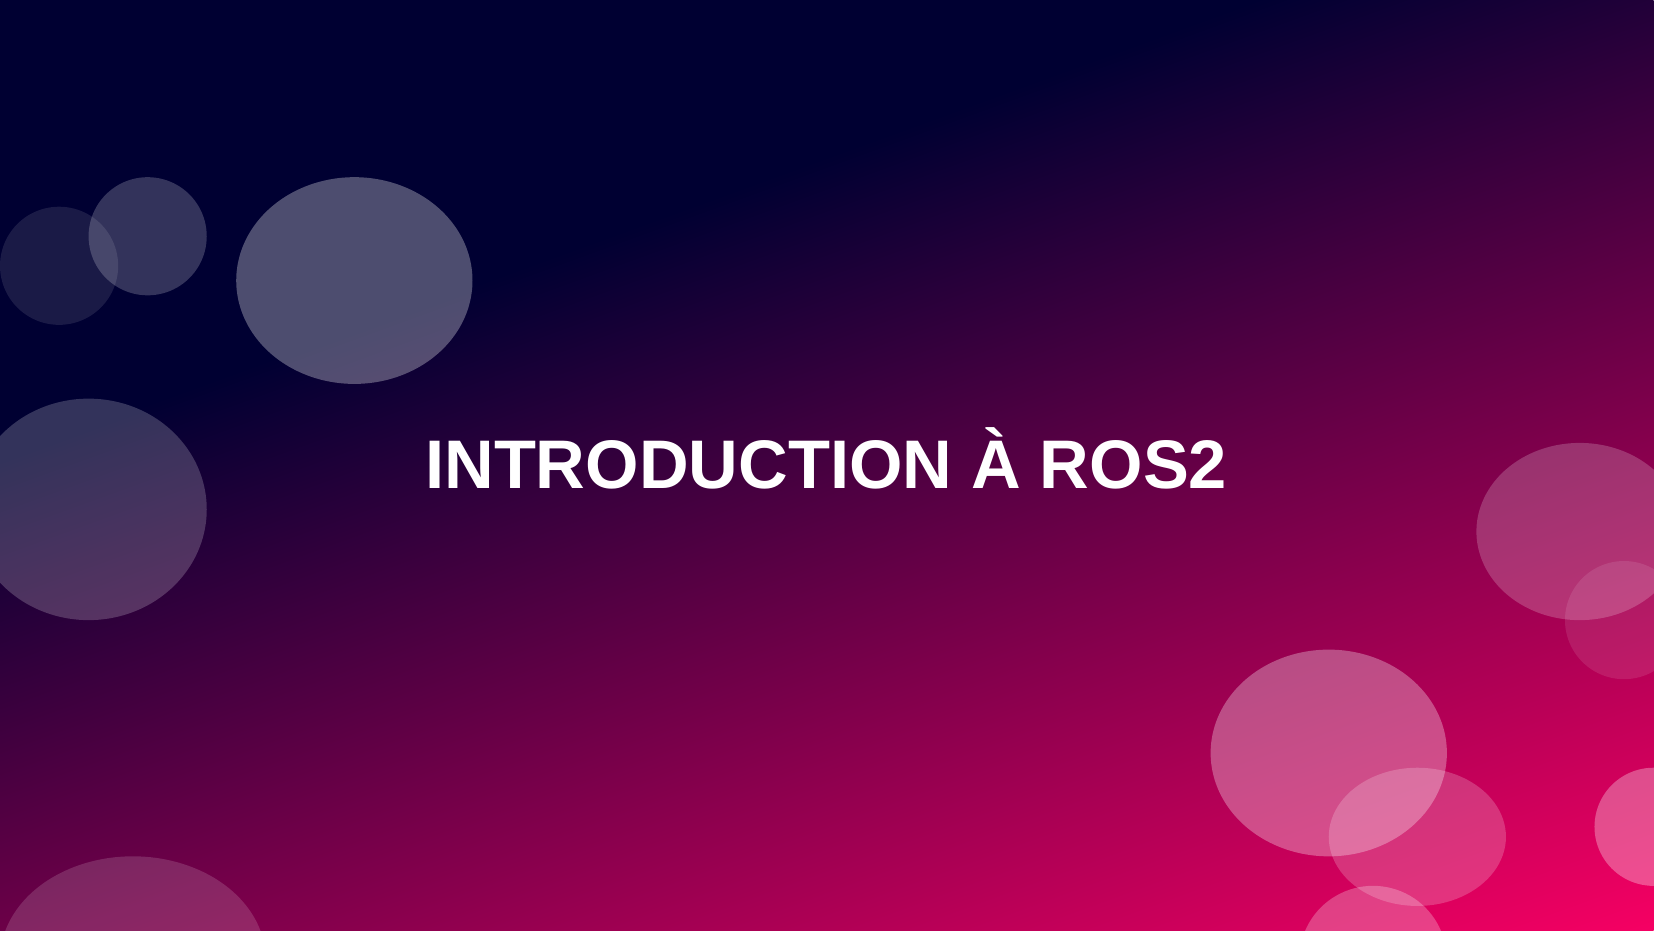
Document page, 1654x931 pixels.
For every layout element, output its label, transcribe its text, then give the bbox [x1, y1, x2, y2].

title INTRODUCTION À ROS2 [82, 387, 1571, 543]
